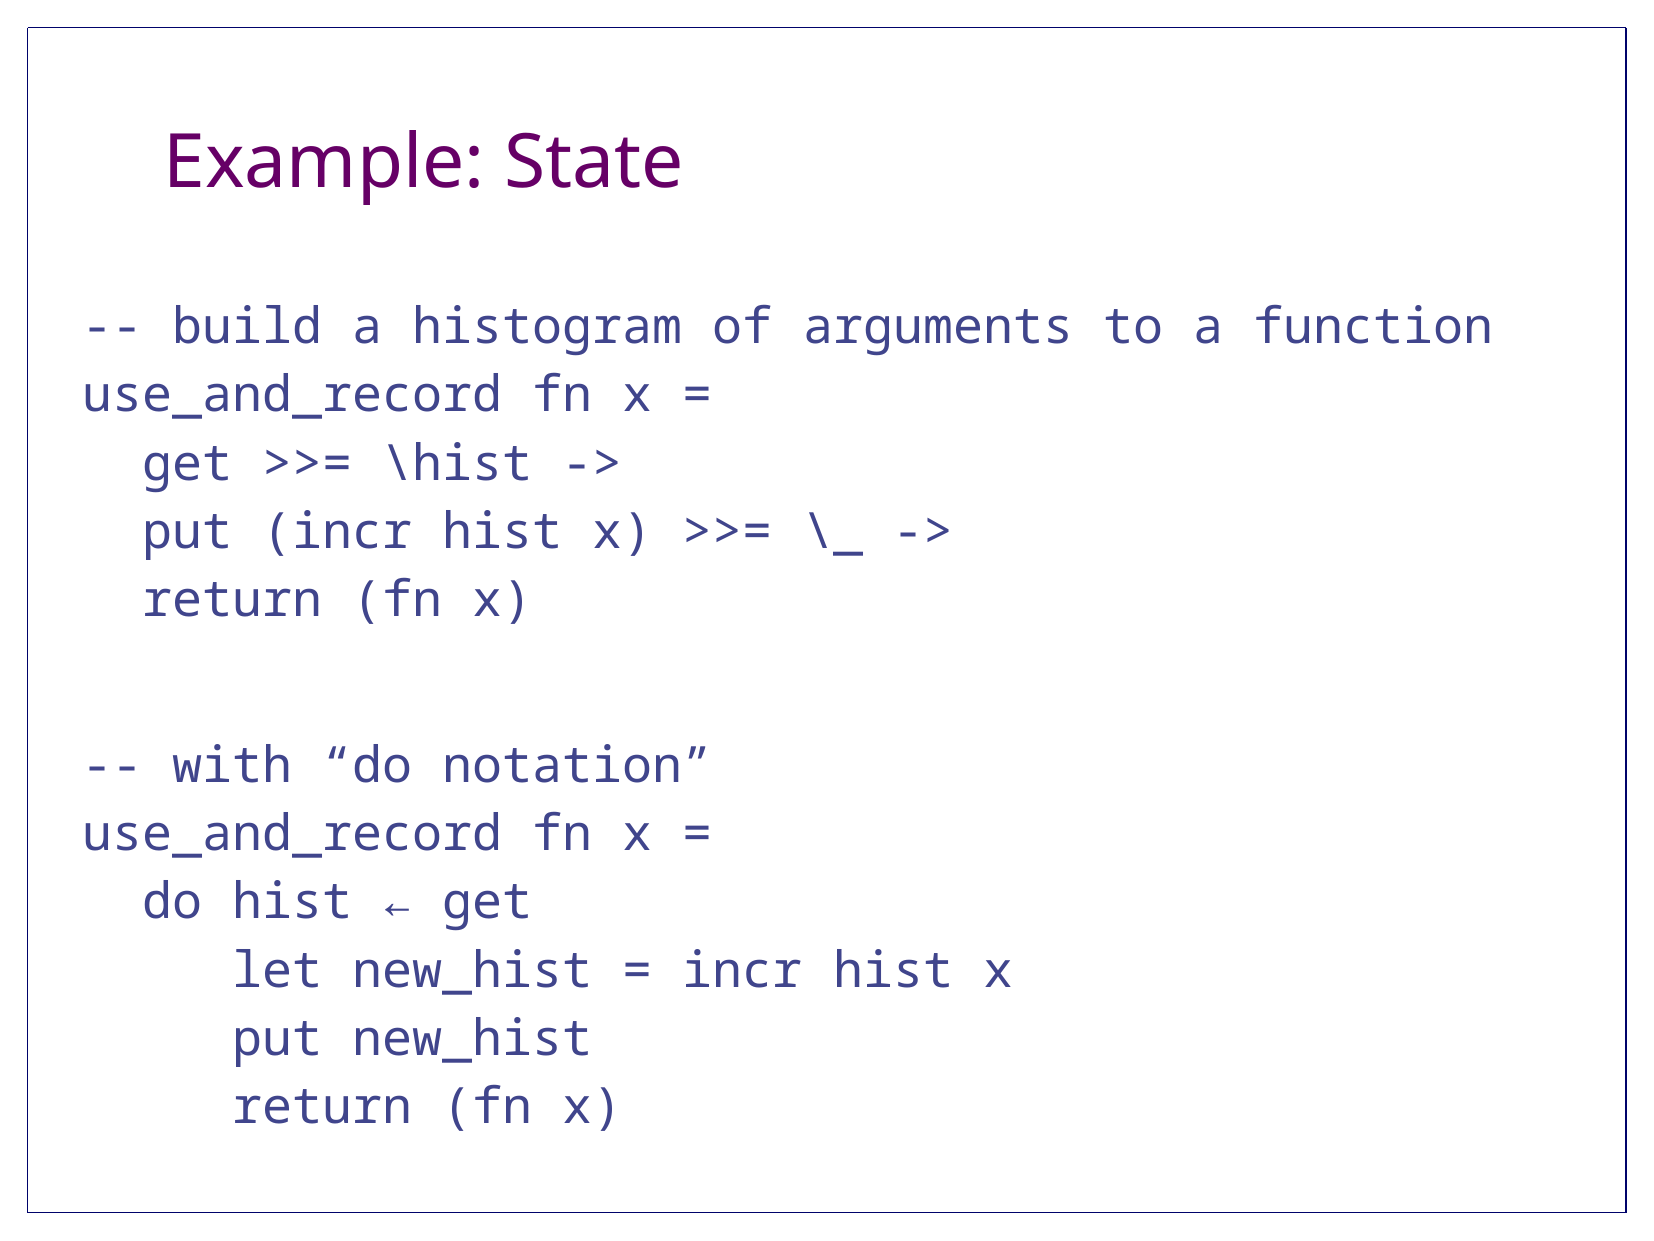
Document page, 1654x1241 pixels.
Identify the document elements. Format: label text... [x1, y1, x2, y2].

list -- build a histogram of arguments to a function use_and_record fn x = get >>= \hist -> put (incr hist x) >>= \_ -> return (fn x) -- with “do notation” use_and_record fn x = do hist ← get let new_hist = incr hist x put new_hist return (fn x) [82, 290, 1571, 1094]
title Example: State [163, 54, 1528, 262]
text_box [0, 255, 389, 416]
